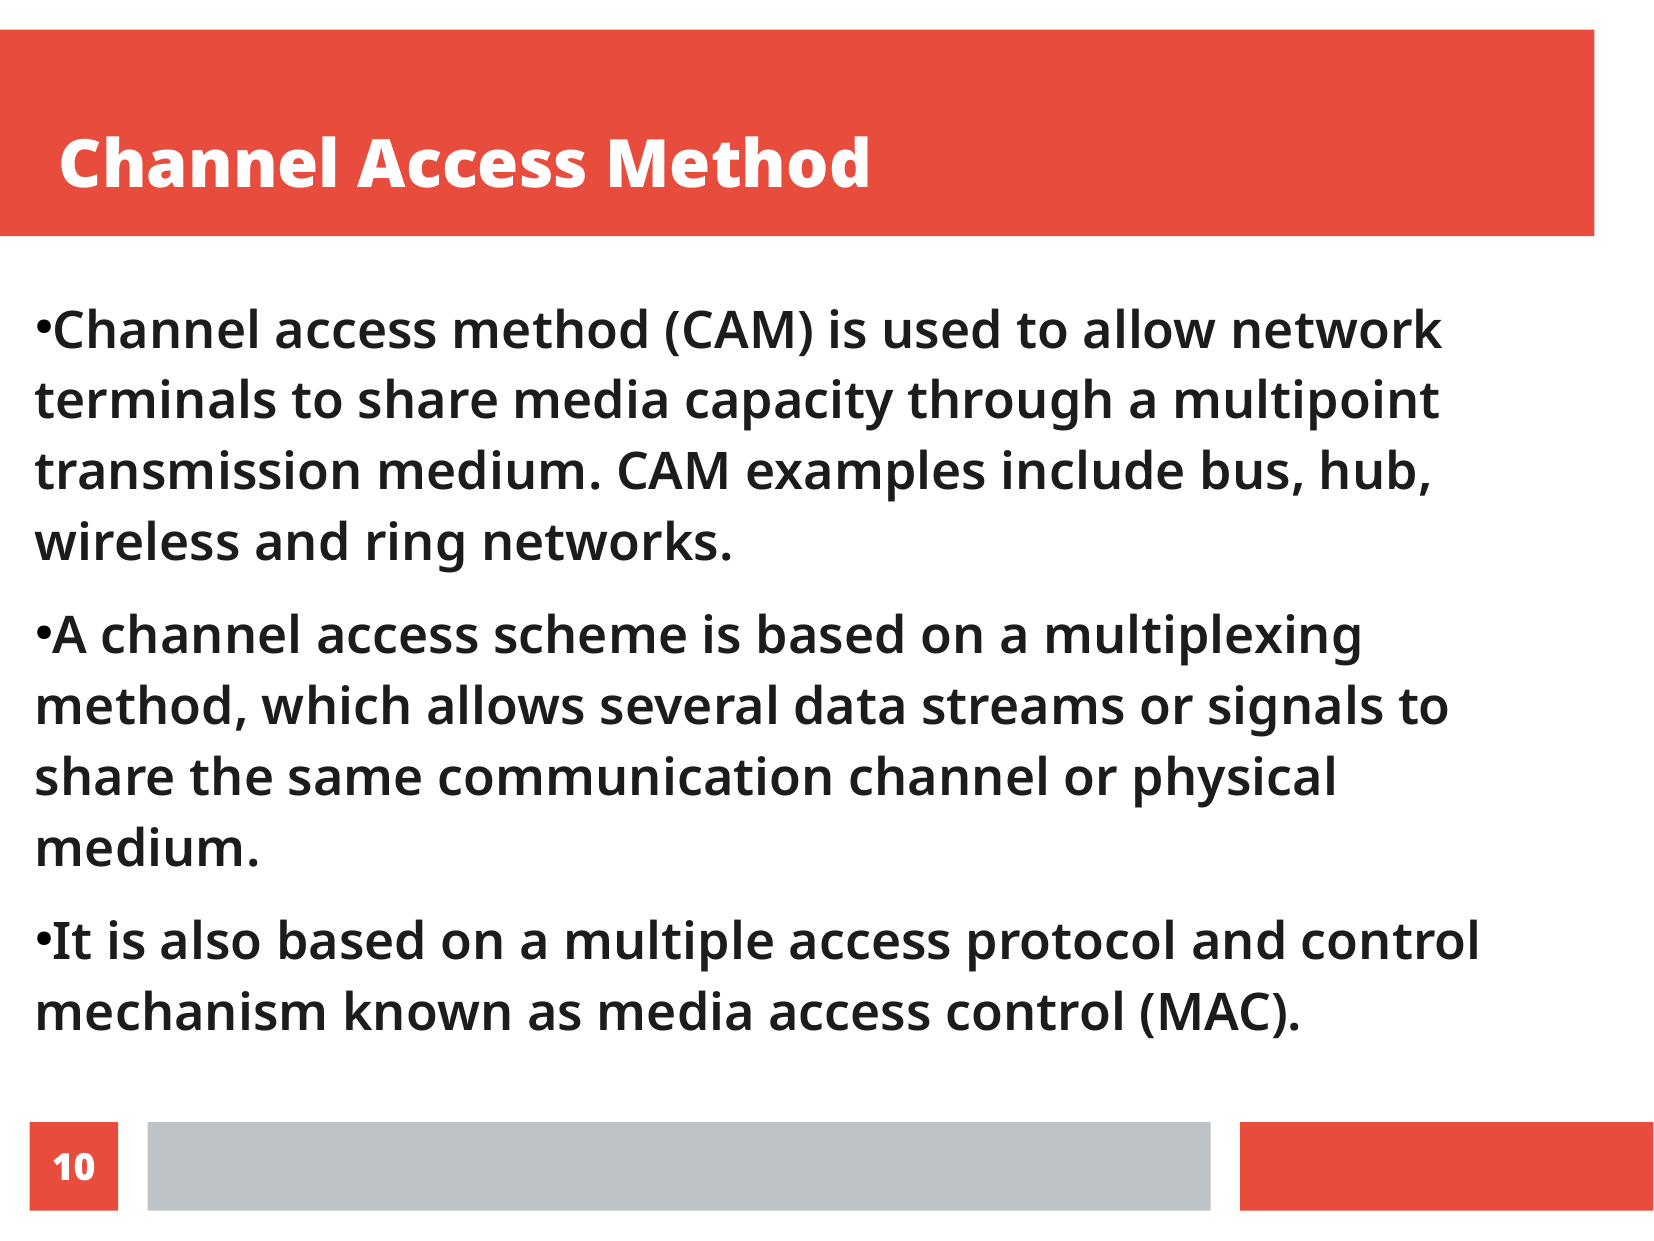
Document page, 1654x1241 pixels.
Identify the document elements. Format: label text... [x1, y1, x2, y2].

list Channel access method (CAM) is used to allow network terminals to share media capacity through a multipoint transmission medium. CAM examples include bus, hub, wireless and ring networks. A channel access scheme is based on a multiplexing method, which allows several data streams or signals to share the same communication channel or physical medium. It is also based on a multiple access protocol and control mechanism known as media access control (MAC). [34, 292, 1541, 1061]
title Channel Access Method [59, 59, 1595, 207]
